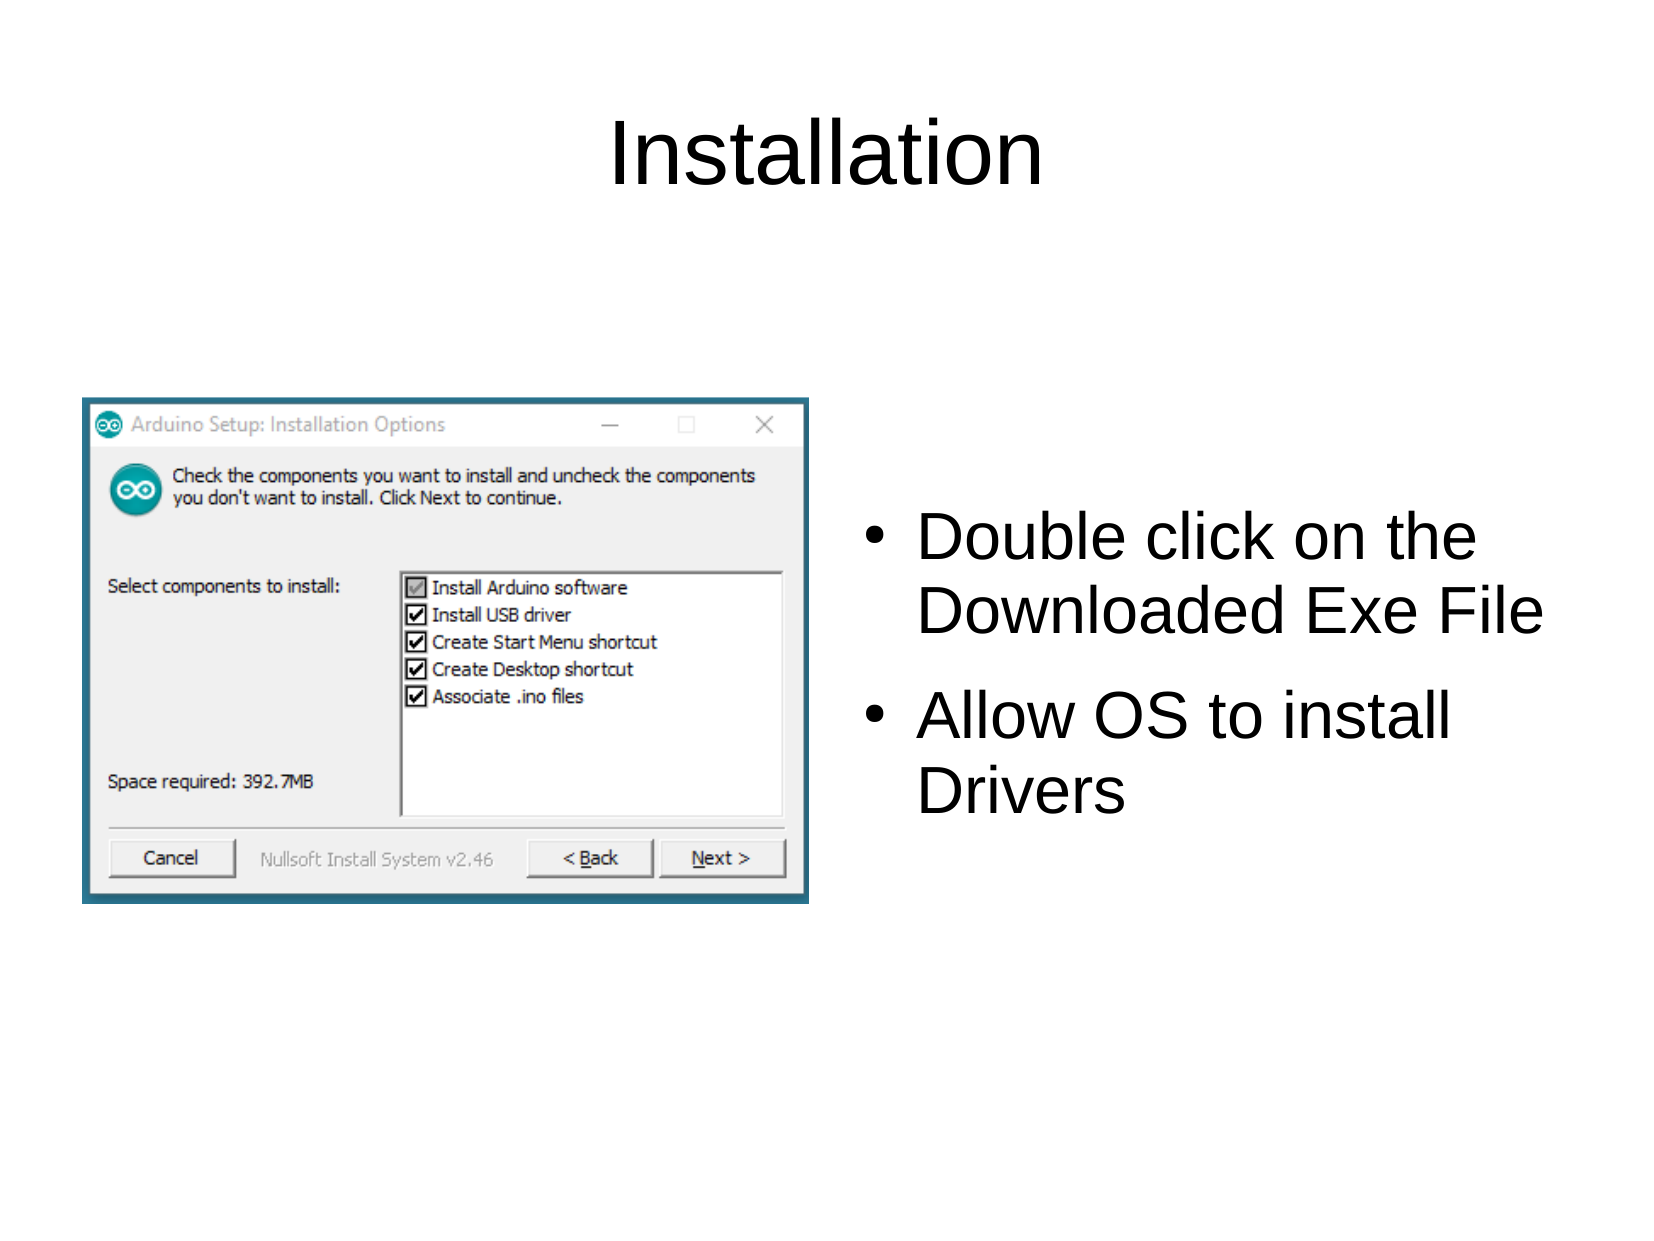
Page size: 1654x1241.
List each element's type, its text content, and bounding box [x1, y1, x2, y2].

list Double click on the Downloaded Exe File Allow OS to install Drivers [845, 290, 1572, 1010]
title Installation [82, 49, 1571, 257]
picture [82, 396, 809, 904]
